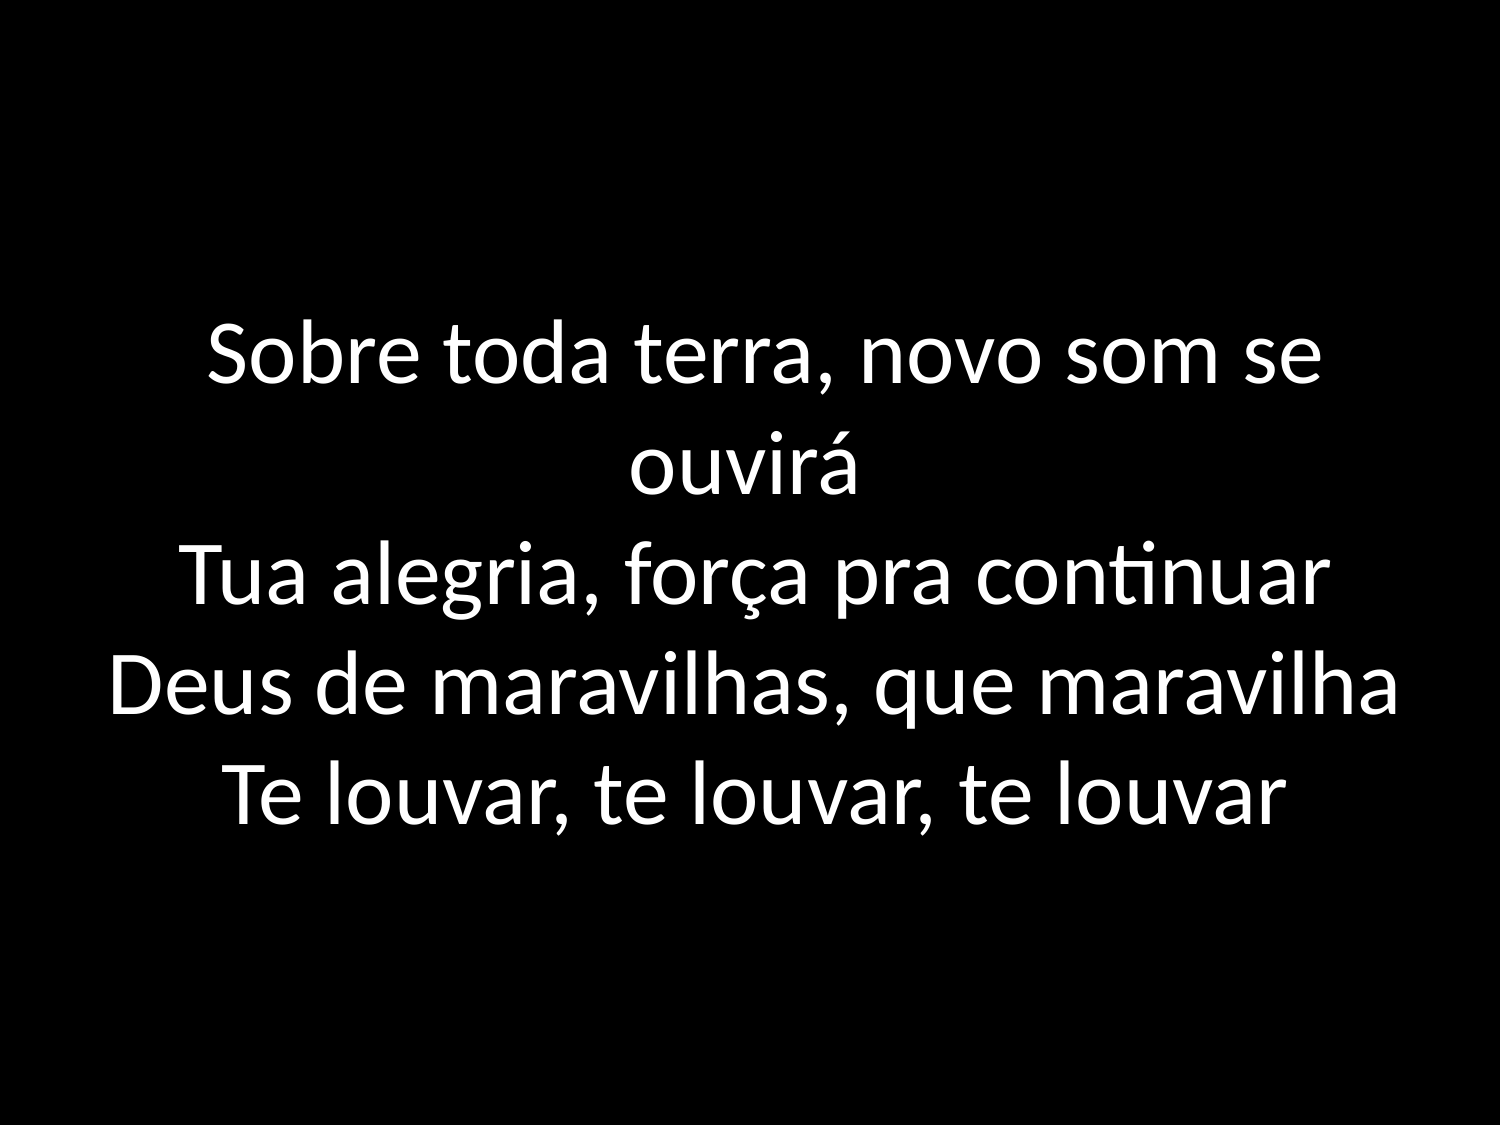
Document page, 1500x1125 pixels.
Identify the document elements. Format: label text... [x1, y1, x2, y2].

title Sobre toda terra, novo som se ouvirá Tua alegria, força pra continuar Deus de maravilhas, que maravilha Te louvar, te louvar, te louvar [58, 45, 1454, 1090]
